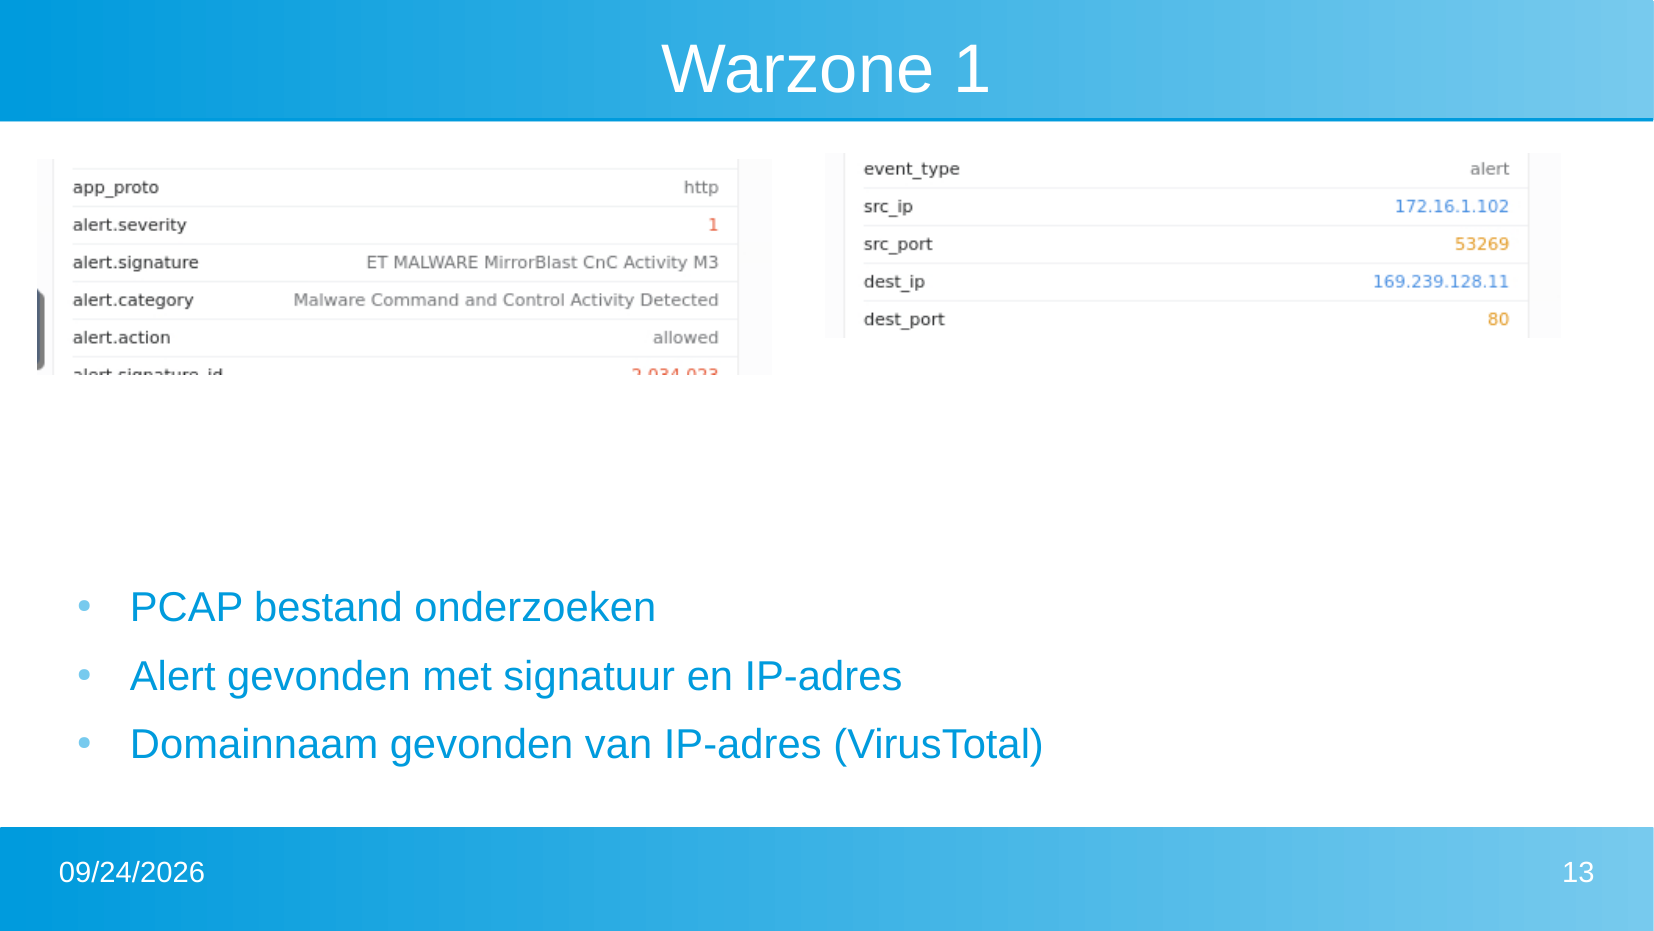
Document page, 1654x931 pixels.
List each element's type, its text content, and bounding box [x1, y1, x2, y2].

picture [37, 159, 772, 376]
list PCAP bestand onderzoeken Alert gevonden met signatuur en IP-adres Domainnaam gevonden van IP-adres (VirusTotal) [59, 177, 1538, 768]
title Warzone 1 [59, 29, 1595, 108]
picture [825, 153, 1561, 338]
